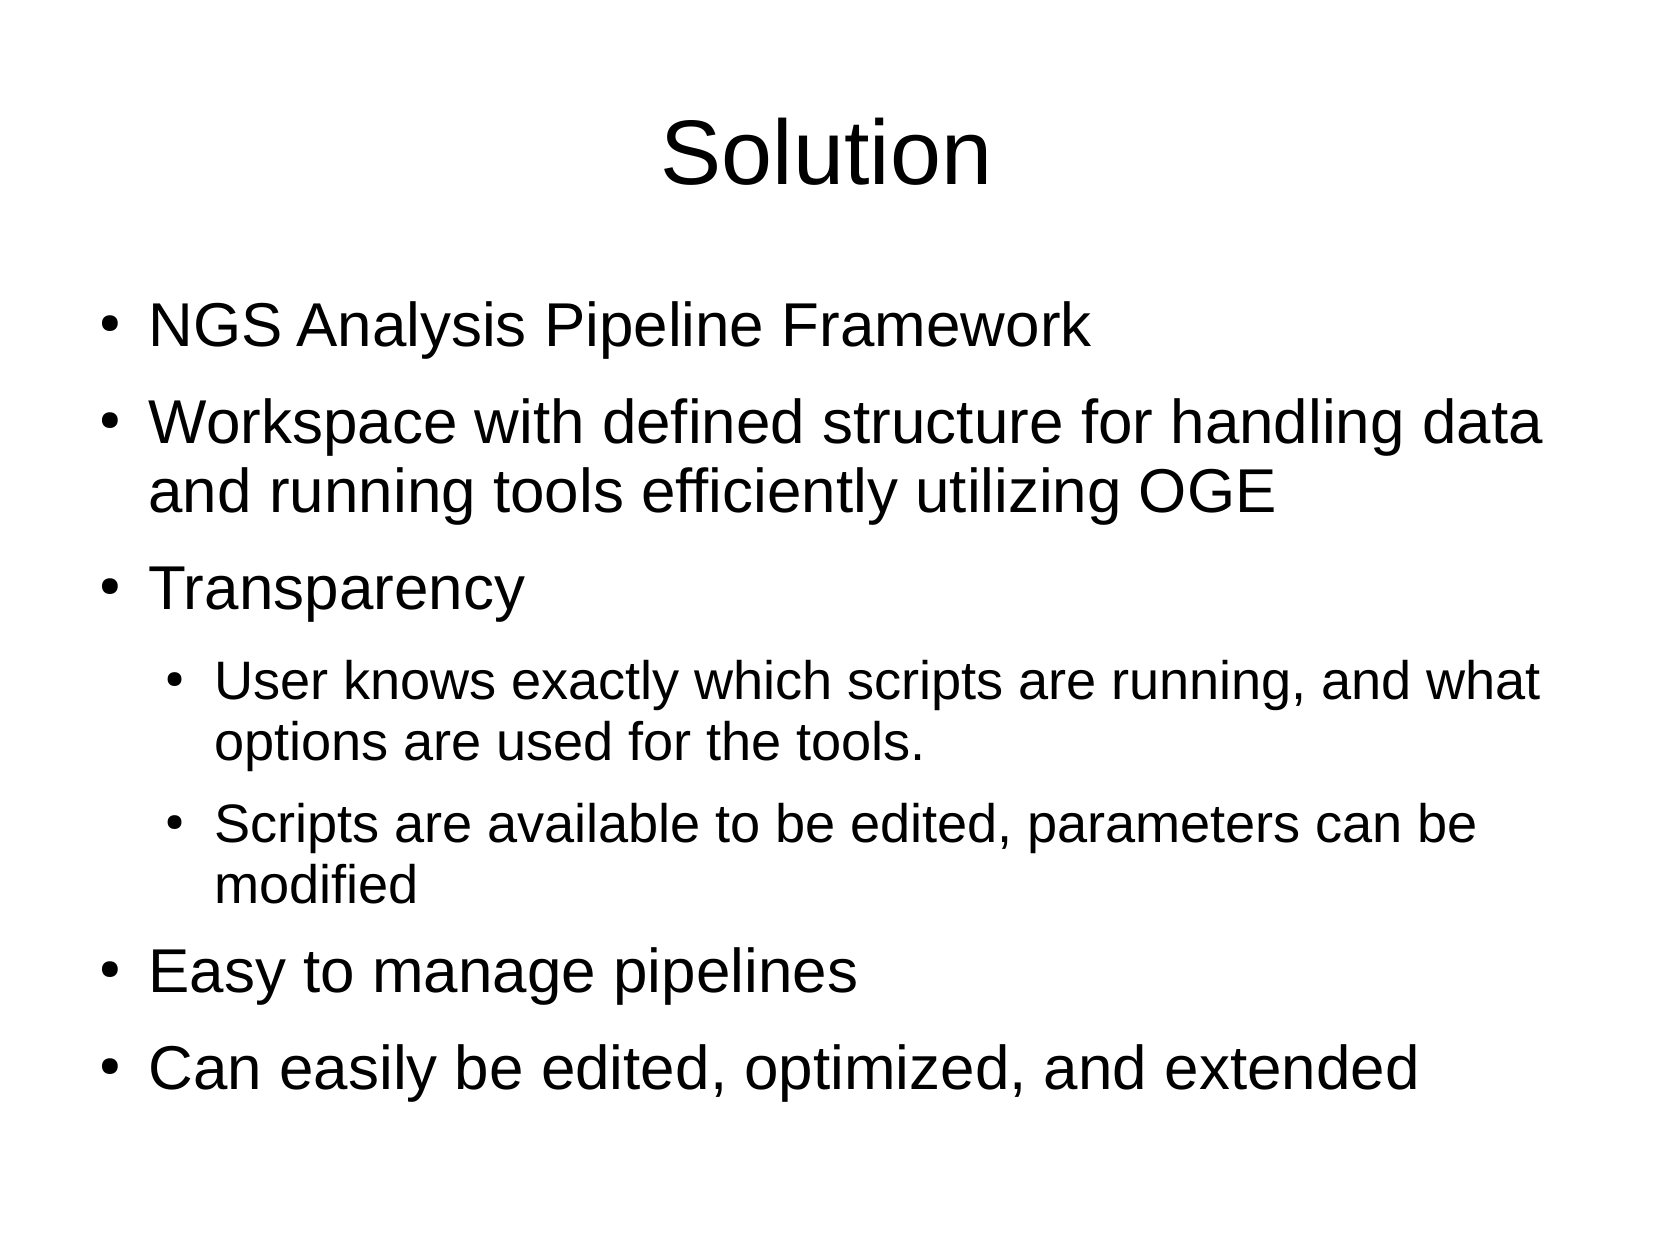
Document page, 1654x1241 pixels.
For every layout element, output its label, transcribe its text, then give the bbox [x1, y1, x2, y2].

title Solution [82, 56, 1571, 250]
list NGS Analysis Pipeline Framework Workspace with defined structure for handling data and running tools efficiently utilizing OGE Transparency User knows exactly which scripts are running, and what options are used for the tools. Scripts are available to be edited, parameters can be modified Easy to manage pipelines Can easily be edited, optimized, and extended [82, 290, 1571, 1109]
